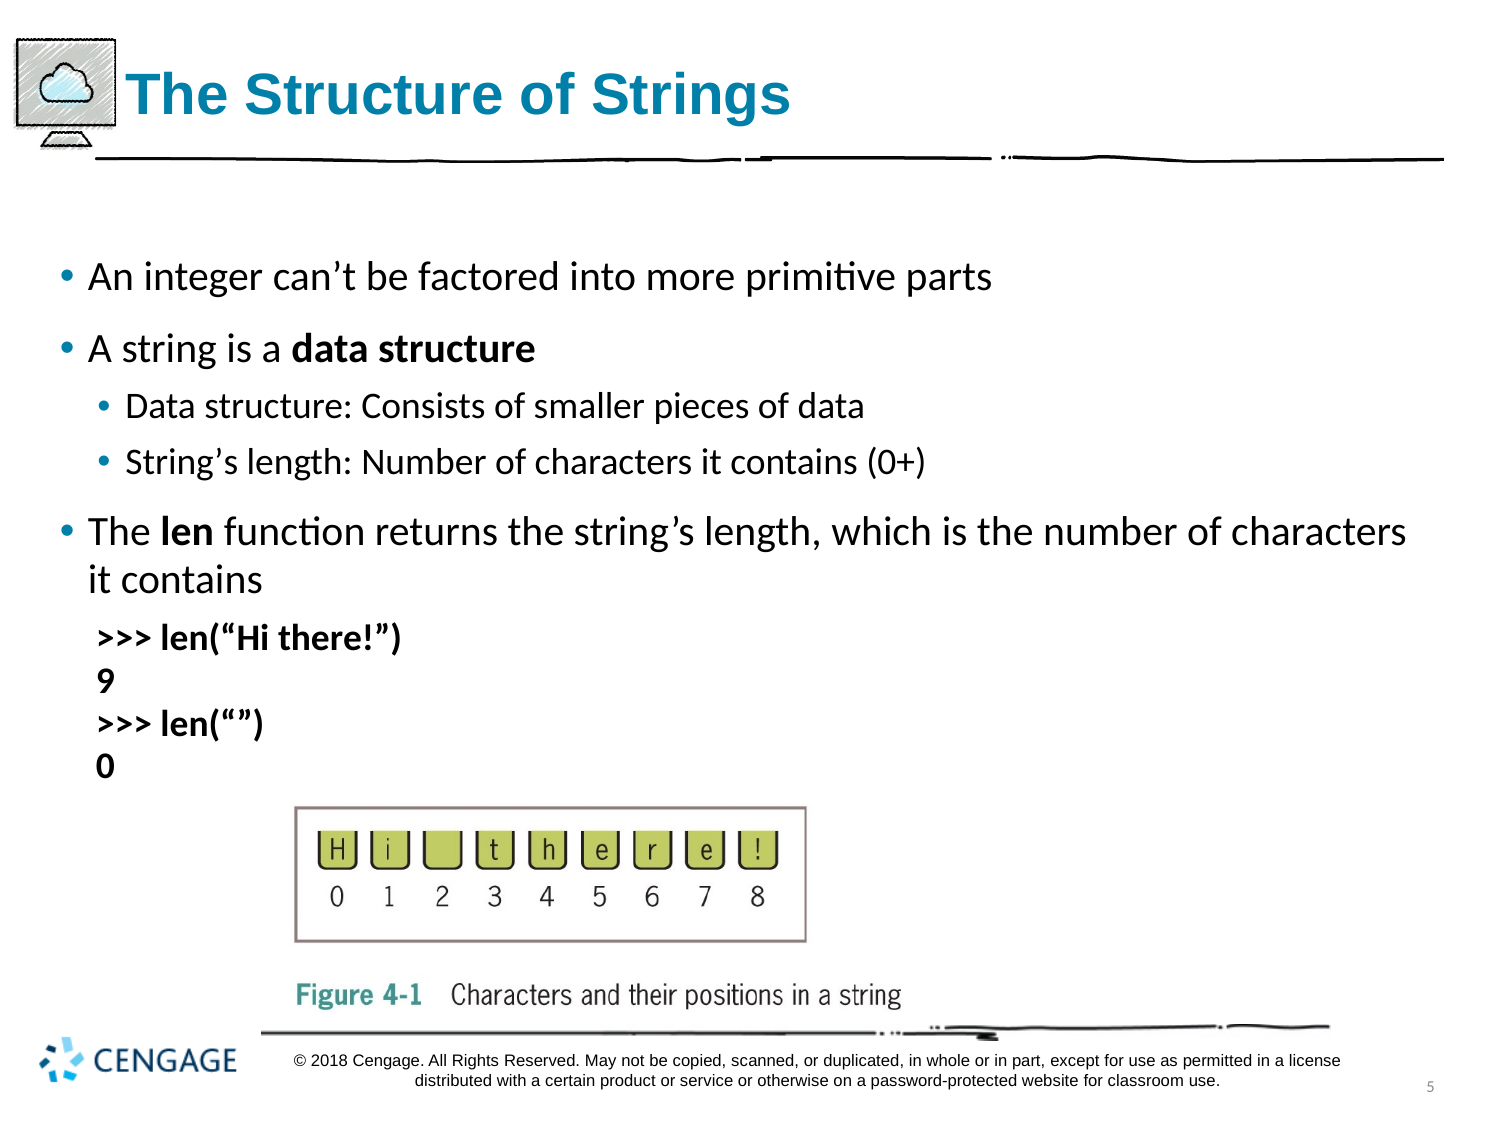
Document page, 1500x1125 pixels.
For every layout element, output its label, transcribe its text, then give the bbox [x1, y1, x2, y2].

picture [154, 155, 1444, 163]
picture [13, 36, 117, 151]
footer © 2018 Cengage. All Rights Reserved. May not be copied, scanned, or duplicated, in whole or in part, except for use as permitted in a license distributed with a certain product or service or otherwise on a password-protected website for classroom use. [262, 1049, 1375, 1090]
picture [291, 803, 903, 1012]
picture [261, 1024, 1331, 1041]
list An integer can’t be factored into more primitive parts A string is a data structure Data structure: Consists of smaller pieces of data String’s length: Number of characters it contains (0+) The len function returns the string’s length, which is the number of characters it contains [59, 252, 1441, 607]
title The Structure of Strings [125, 55, 1442, 127]
picture [19, 1023, 249, 1095]
list >>> len(“Hi there!”) 9 >>> len(“”) 0 [58, 616, 1439, 790]
